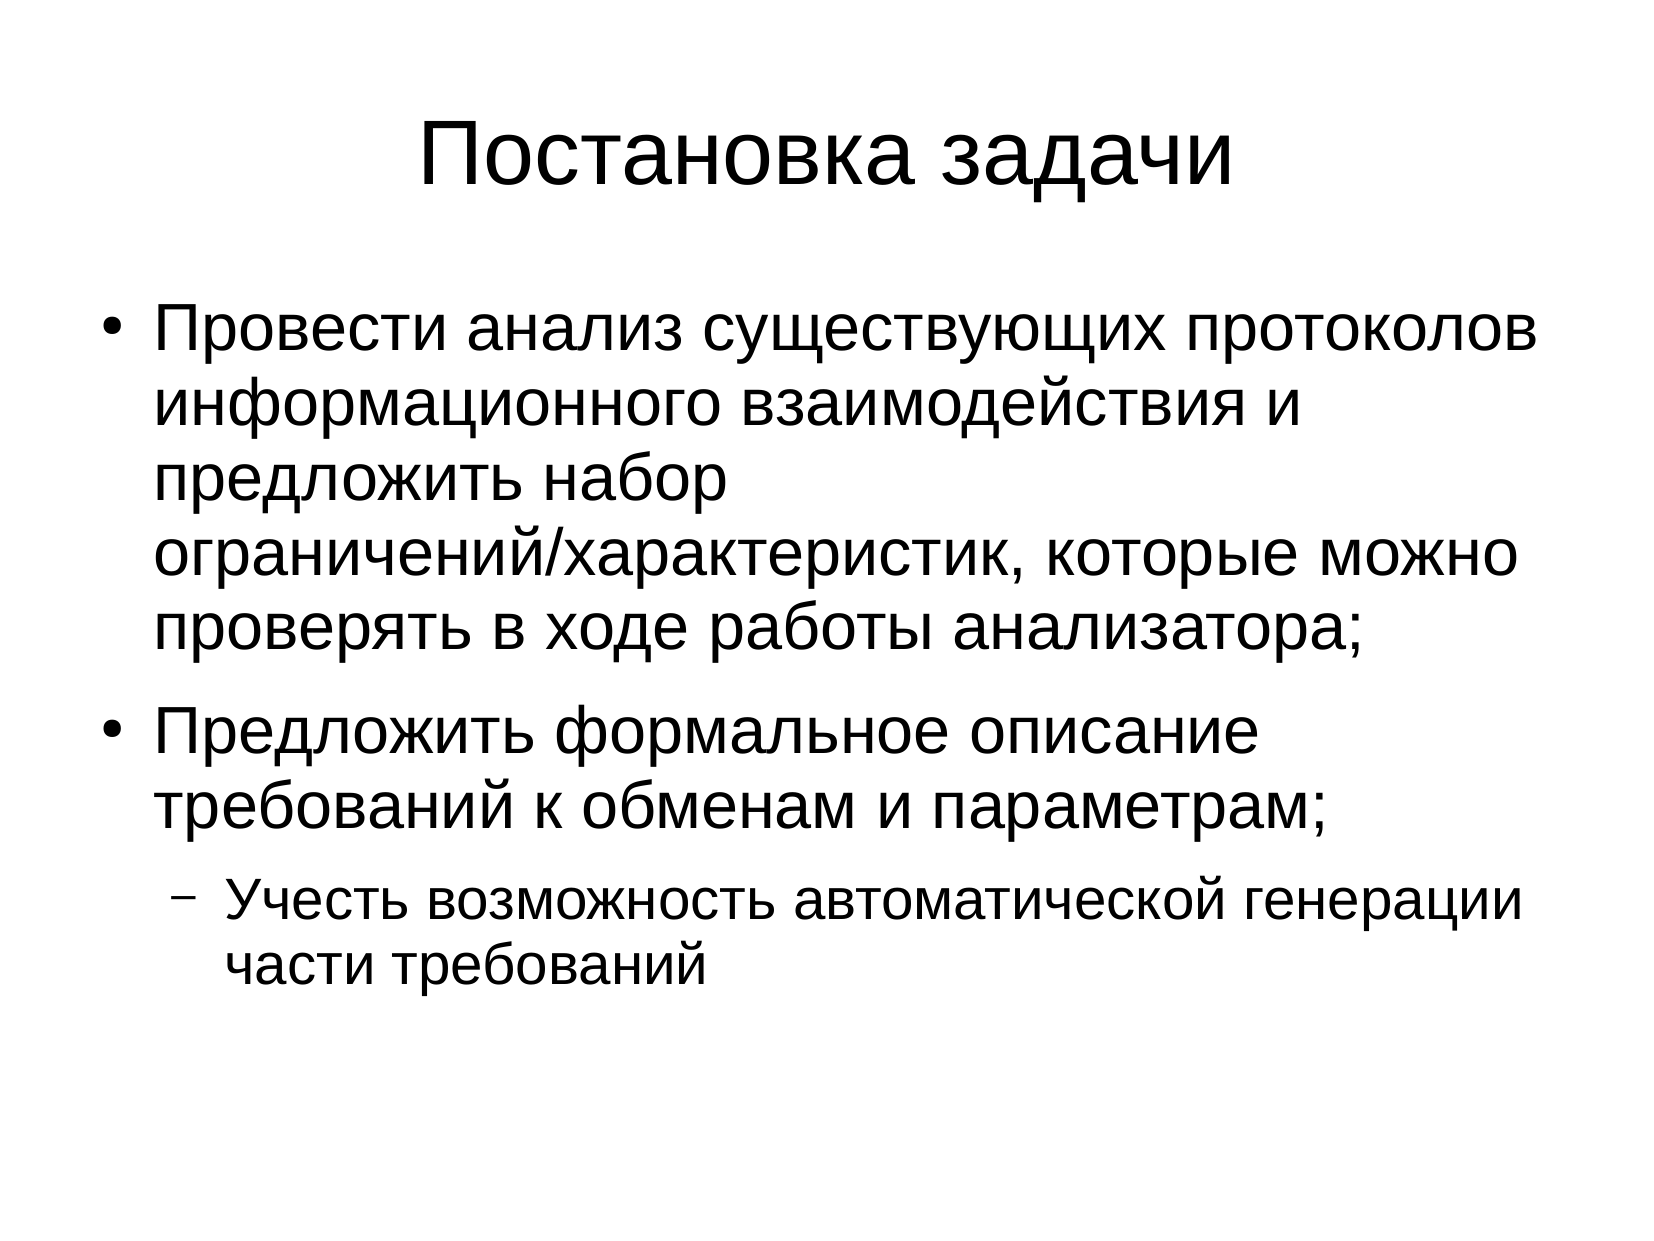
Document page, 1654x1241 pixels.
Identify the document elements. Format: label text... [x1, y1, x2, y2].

list Провести анализ существующих протоколов информационного взаимодействия и предложить набор ограничений/характеристик, которые можно проверять в ходе работы анализатора; Предложить формальное описание требований к обменам и параметрам; Учесть возможность автоматической генерации части требований [82, 290, 1571, 1010]
title Постановка задачи [82, 49, 1571, 257]
